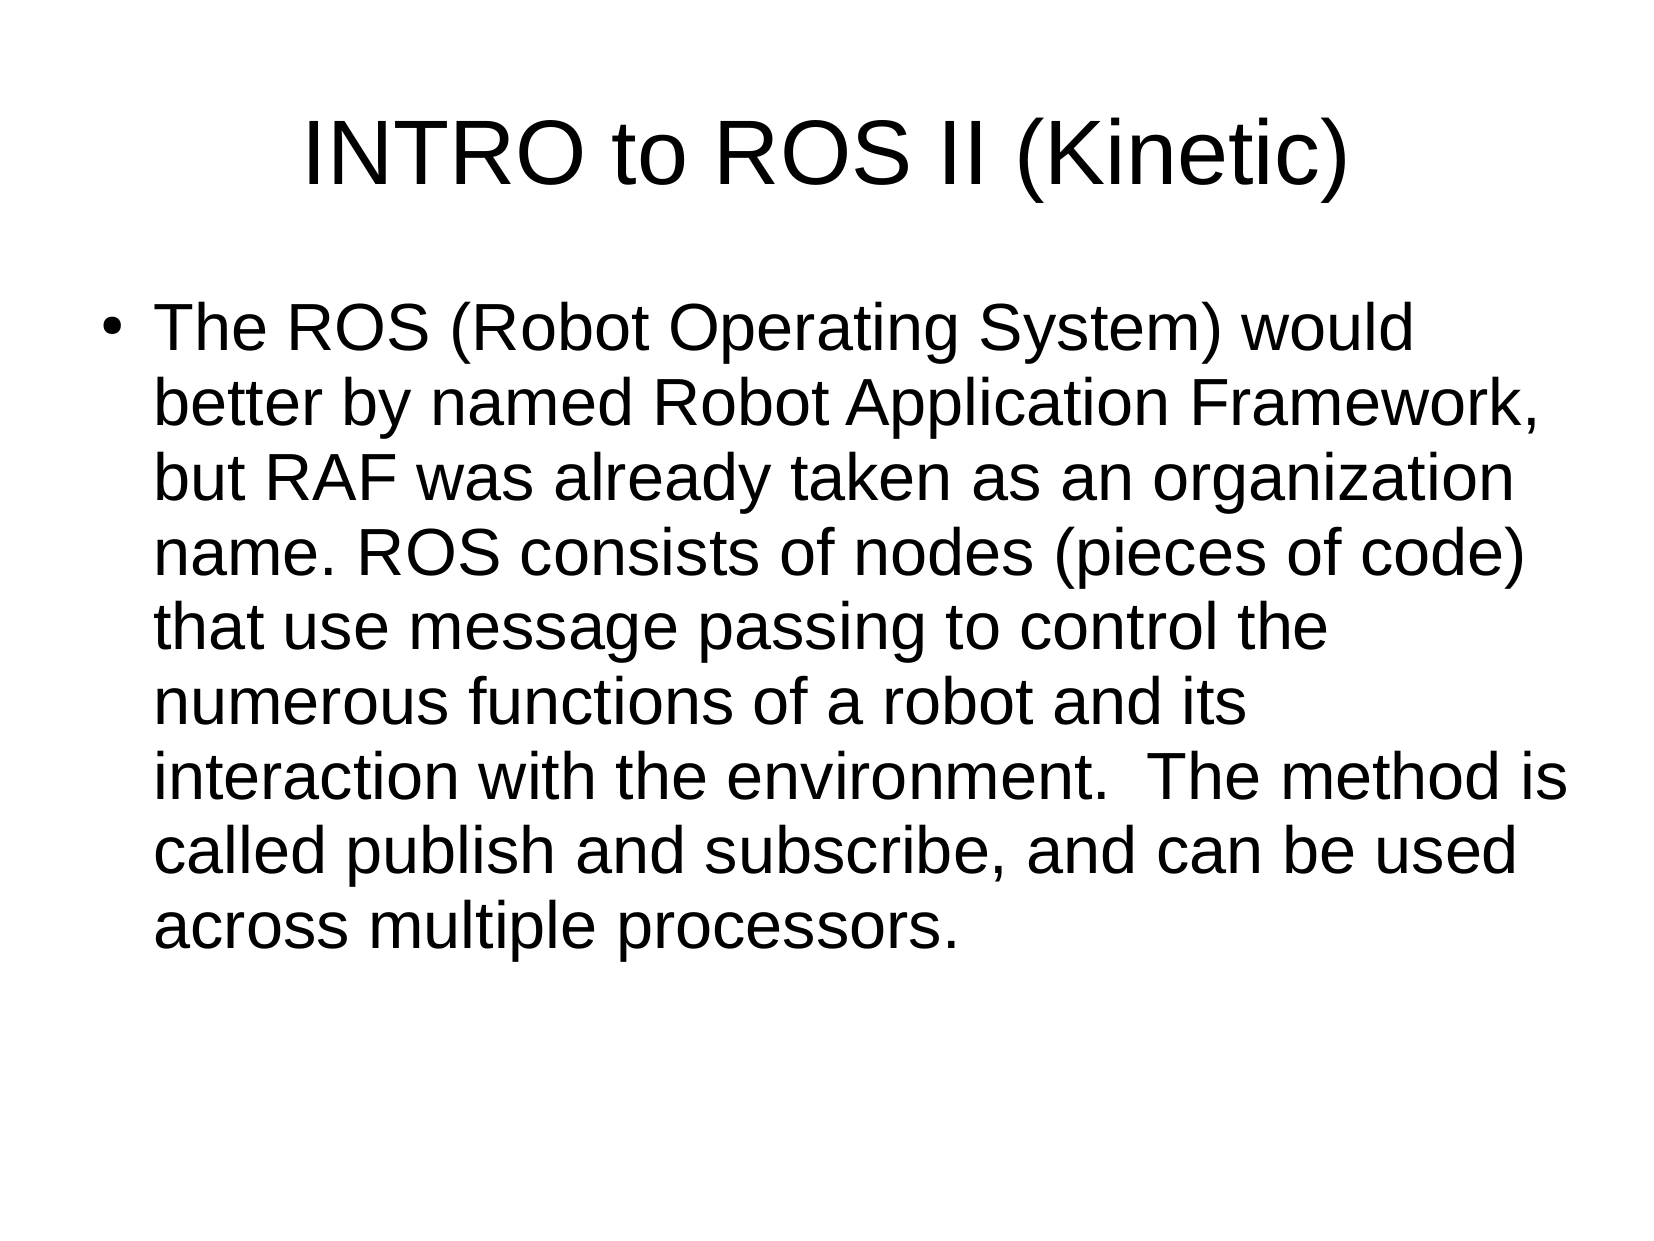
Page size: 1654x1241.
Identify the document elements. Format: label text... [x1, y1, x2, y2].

list The ROS (Robot Operating System) would better by named Robot Application Framework, but RAF was already taken as an organization name. ROS consists of nodes (pieces of code) that use message passing to control the numerous functions of a robot and its interaction with the environment. The method is called publish and subscribe, and can be used across multiple processors. [82, 290, 1571, 1010]
title INTRO to ROS II (Kinetic) [82, 49, 1571, 257]
